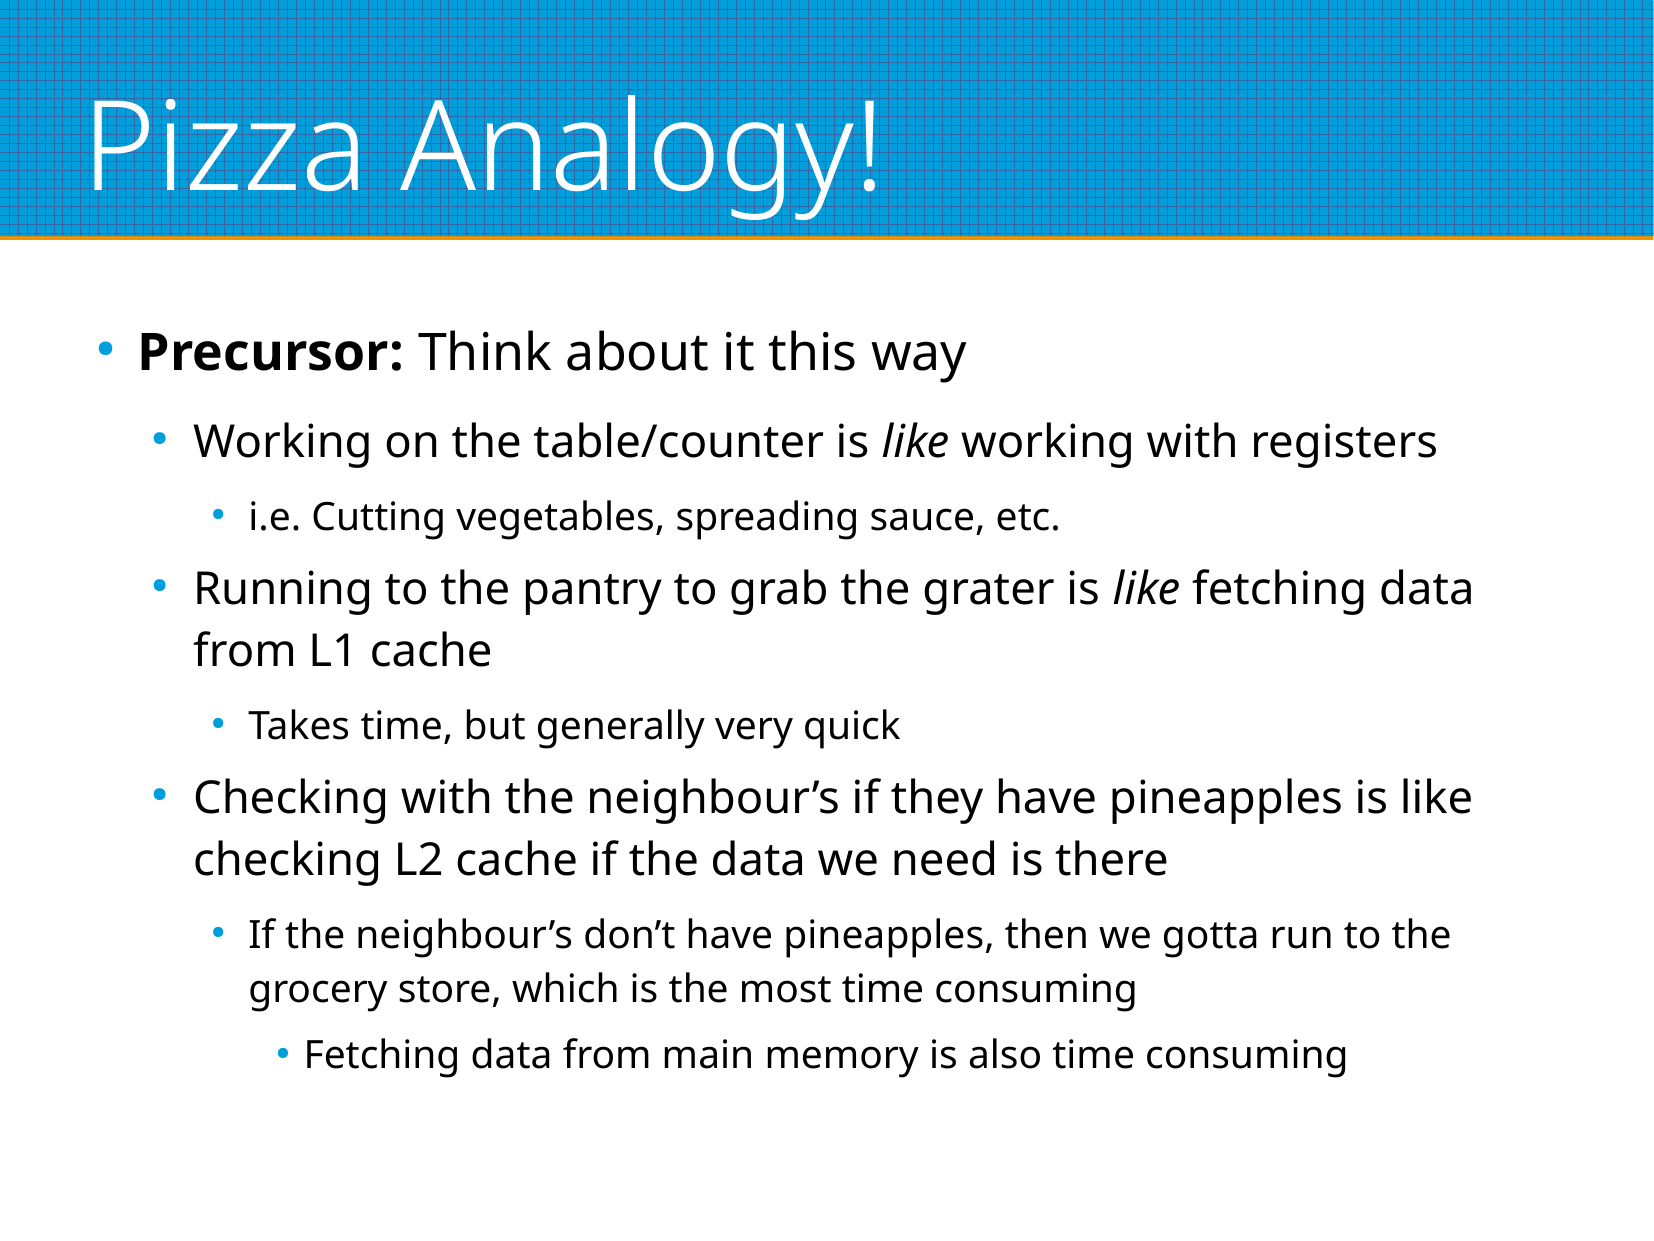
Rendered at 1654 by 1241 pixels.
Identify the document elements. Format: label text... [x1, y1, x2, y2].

list Precursor: Think about it this way Working on the table/counter is like working with registers i.e. Cutting vegetables, spreading sauce, etc. Running to the pantry to grab the grater is like fetching data from L1 cache Takes time, but generally very quick Checking with the neighbour’s if they have pineapples is like checking L2 cache if the data we need is there If the neighbour’s don’t have pineapples, then we gotta run to the grocery store, which is the most time consuming Fetching data from main memory is also time consuming [82, 314, 1563, 1093]
title Pizza Analogy! [82, 19, 1571, 227]
